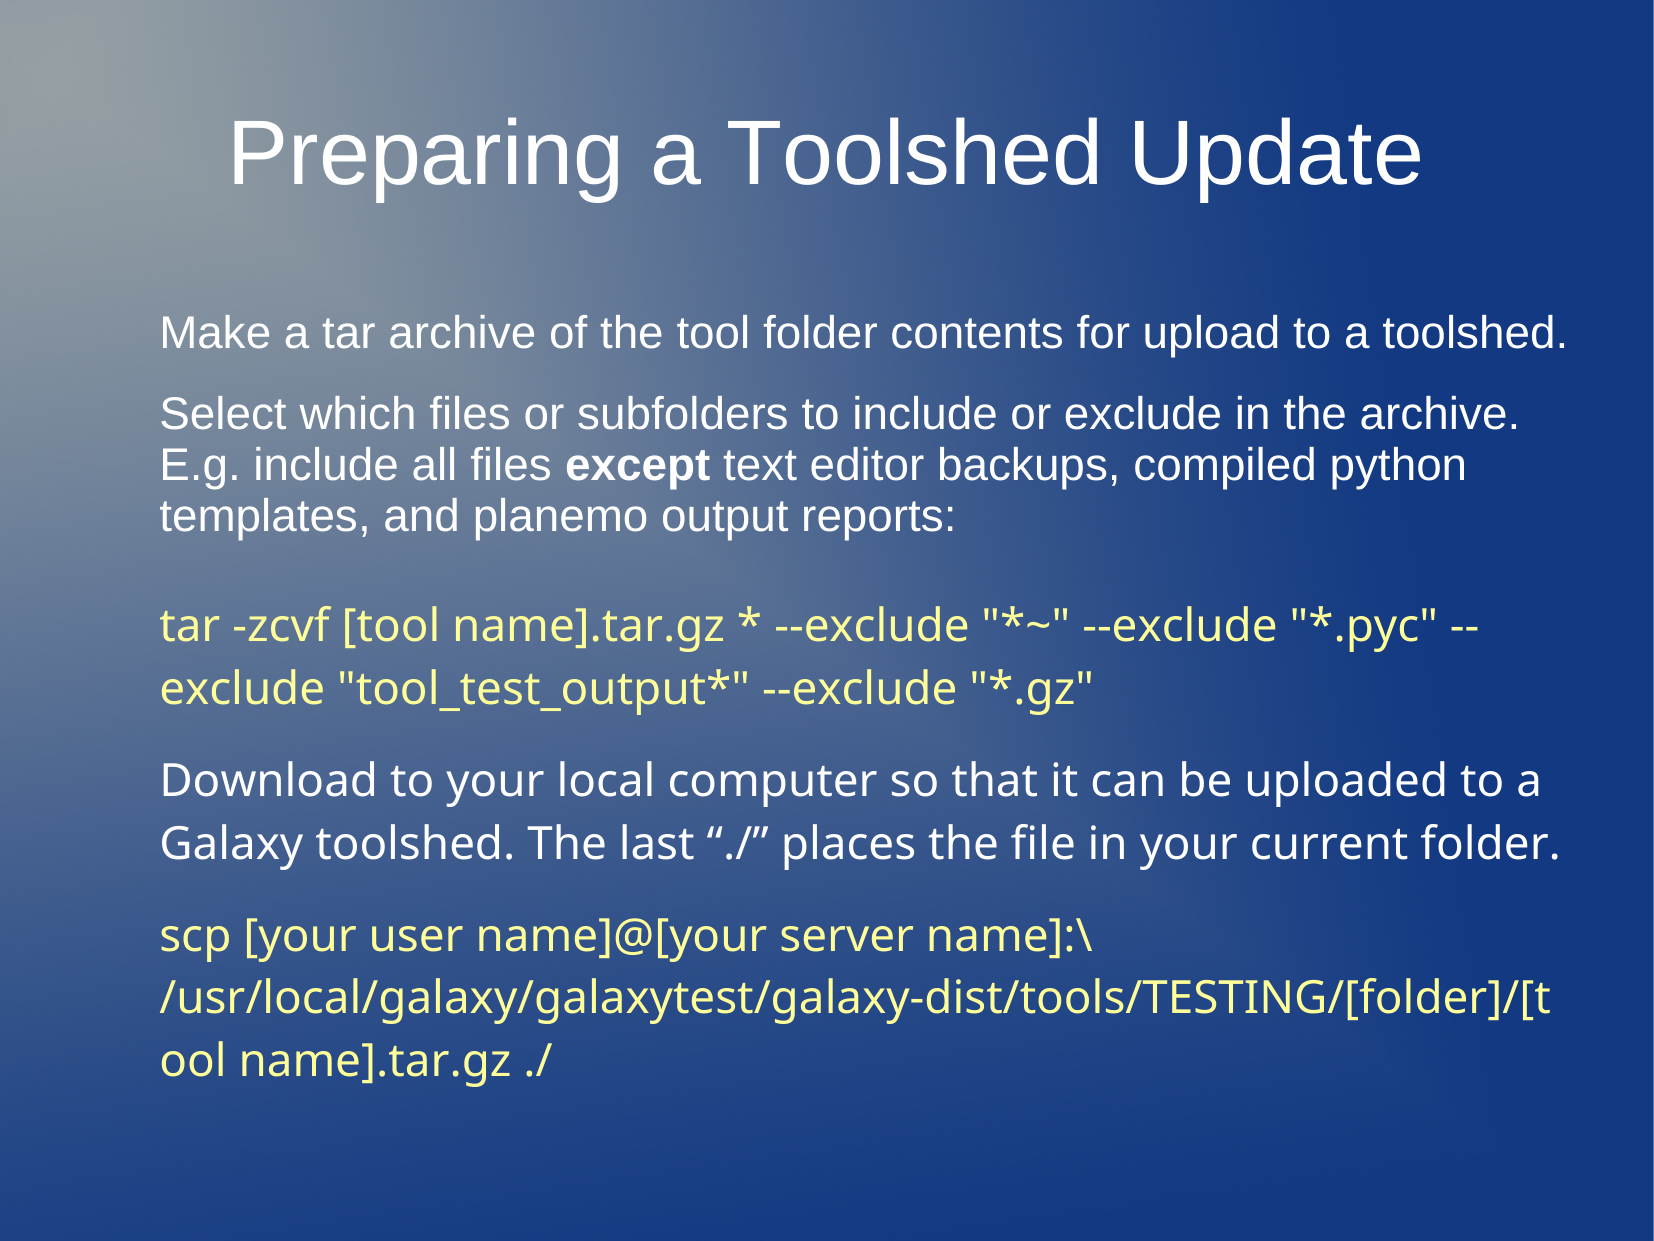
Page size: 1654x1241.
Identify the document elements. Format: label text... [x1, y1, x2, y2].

picture [0, 0, 1654, 1241]
title Preparing a Toolshed Update [82, 49, 1571, 257]
list Make a tar archive of the tool folder contents for upload to a toolshed. Select which files or subfolders to include or exclude in the archive. E.g. include all files except text editor backups, compiled python templates, and planemo output reports: tar -zcvf [tool name].tar.gz * --exclude "*~" --exclude "*.pyc" --exclude "tool_test_output*" --exclude "*.gz" Download to your local computer so that it can be uploaded to a Galaxy toolshed. The last “./” places the file in your current folder. scp [your user name]@[your server name]:\ /usr/local/galaxy/galaxytest/galaxy-dist/tools/TESTING/[folder]/[tool name].tar.gz ./ [88, 307, 1577, 1157]
